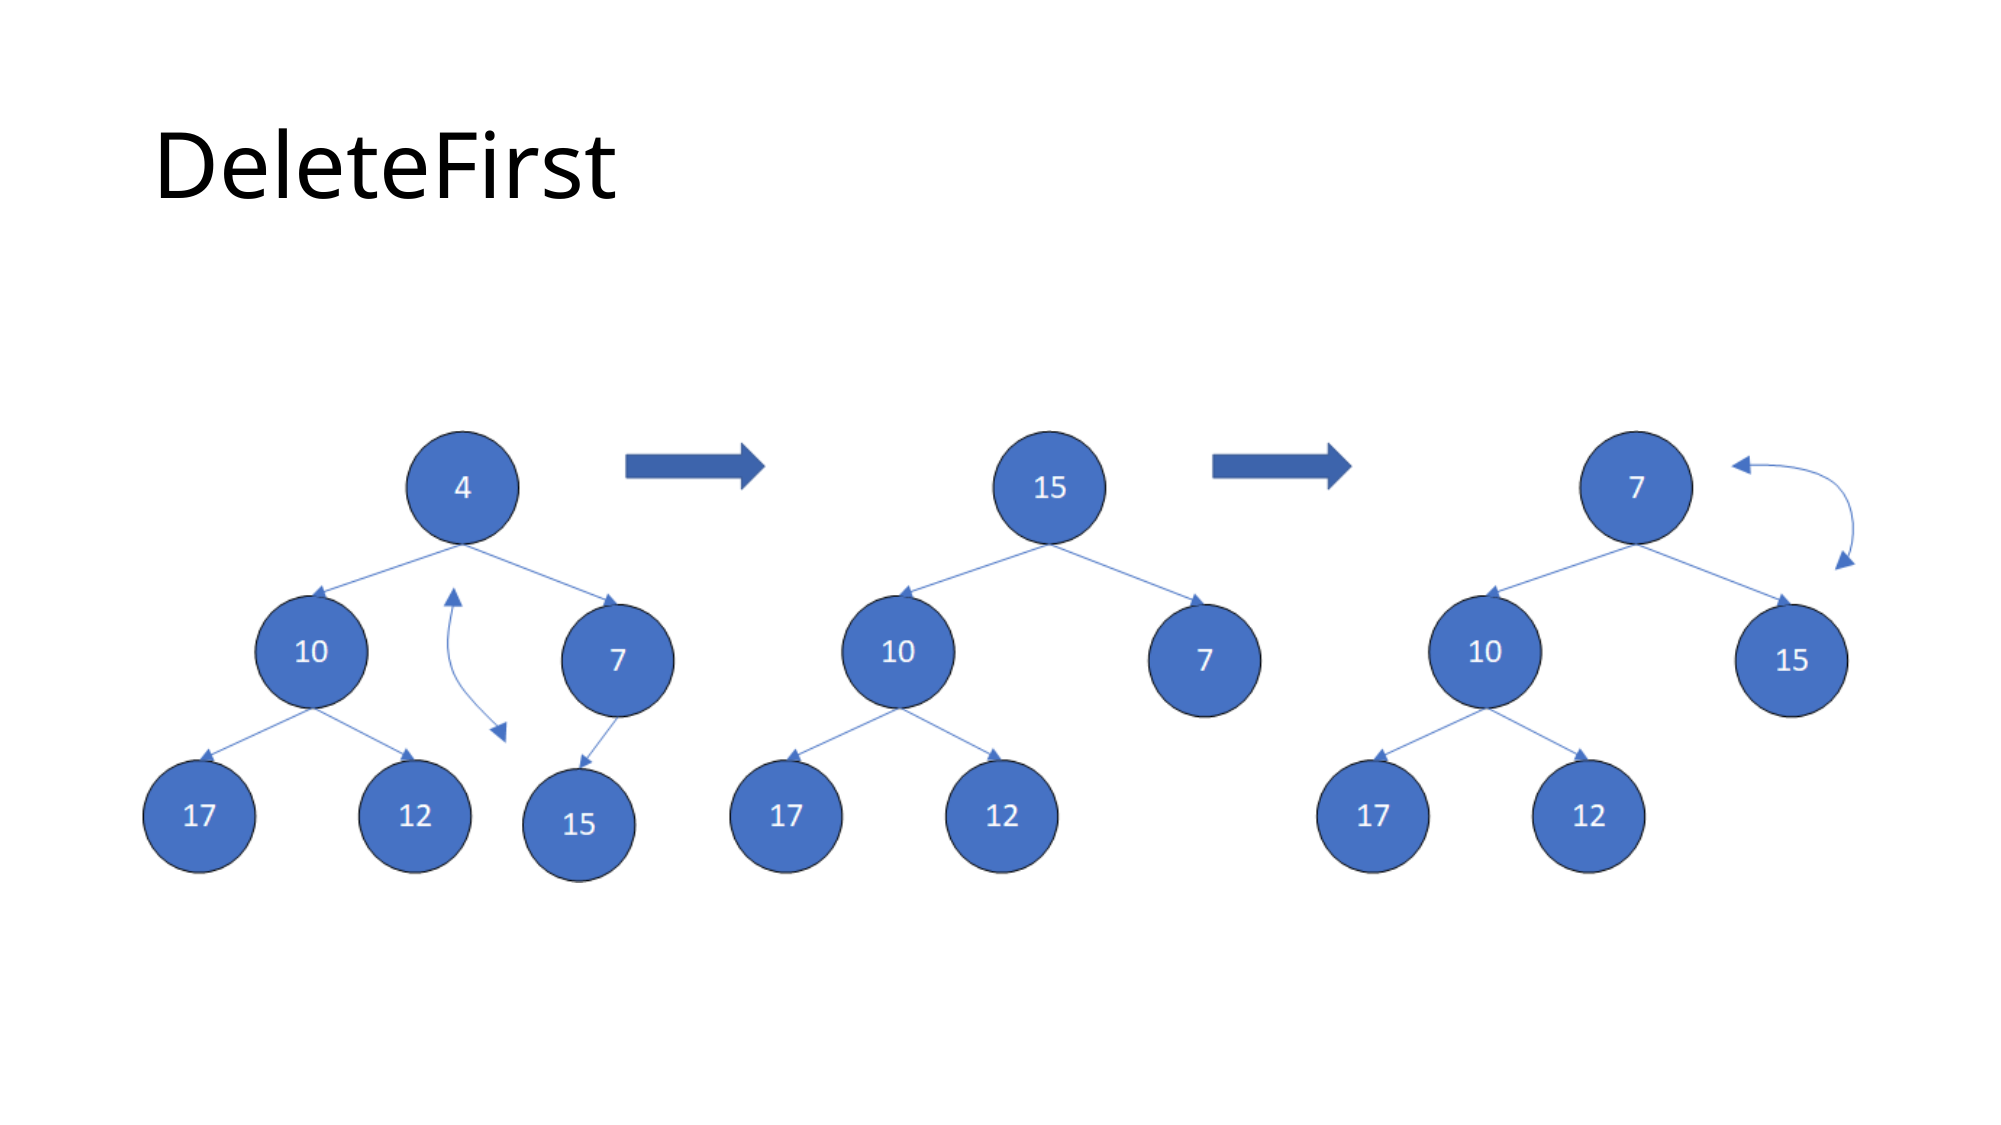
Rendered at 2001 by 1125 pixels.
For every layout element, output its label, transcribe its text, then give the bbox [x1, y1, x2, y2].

picture [137, 430, 1863, 883]
title DeleteFirst [137, 59, 1863, 278]
